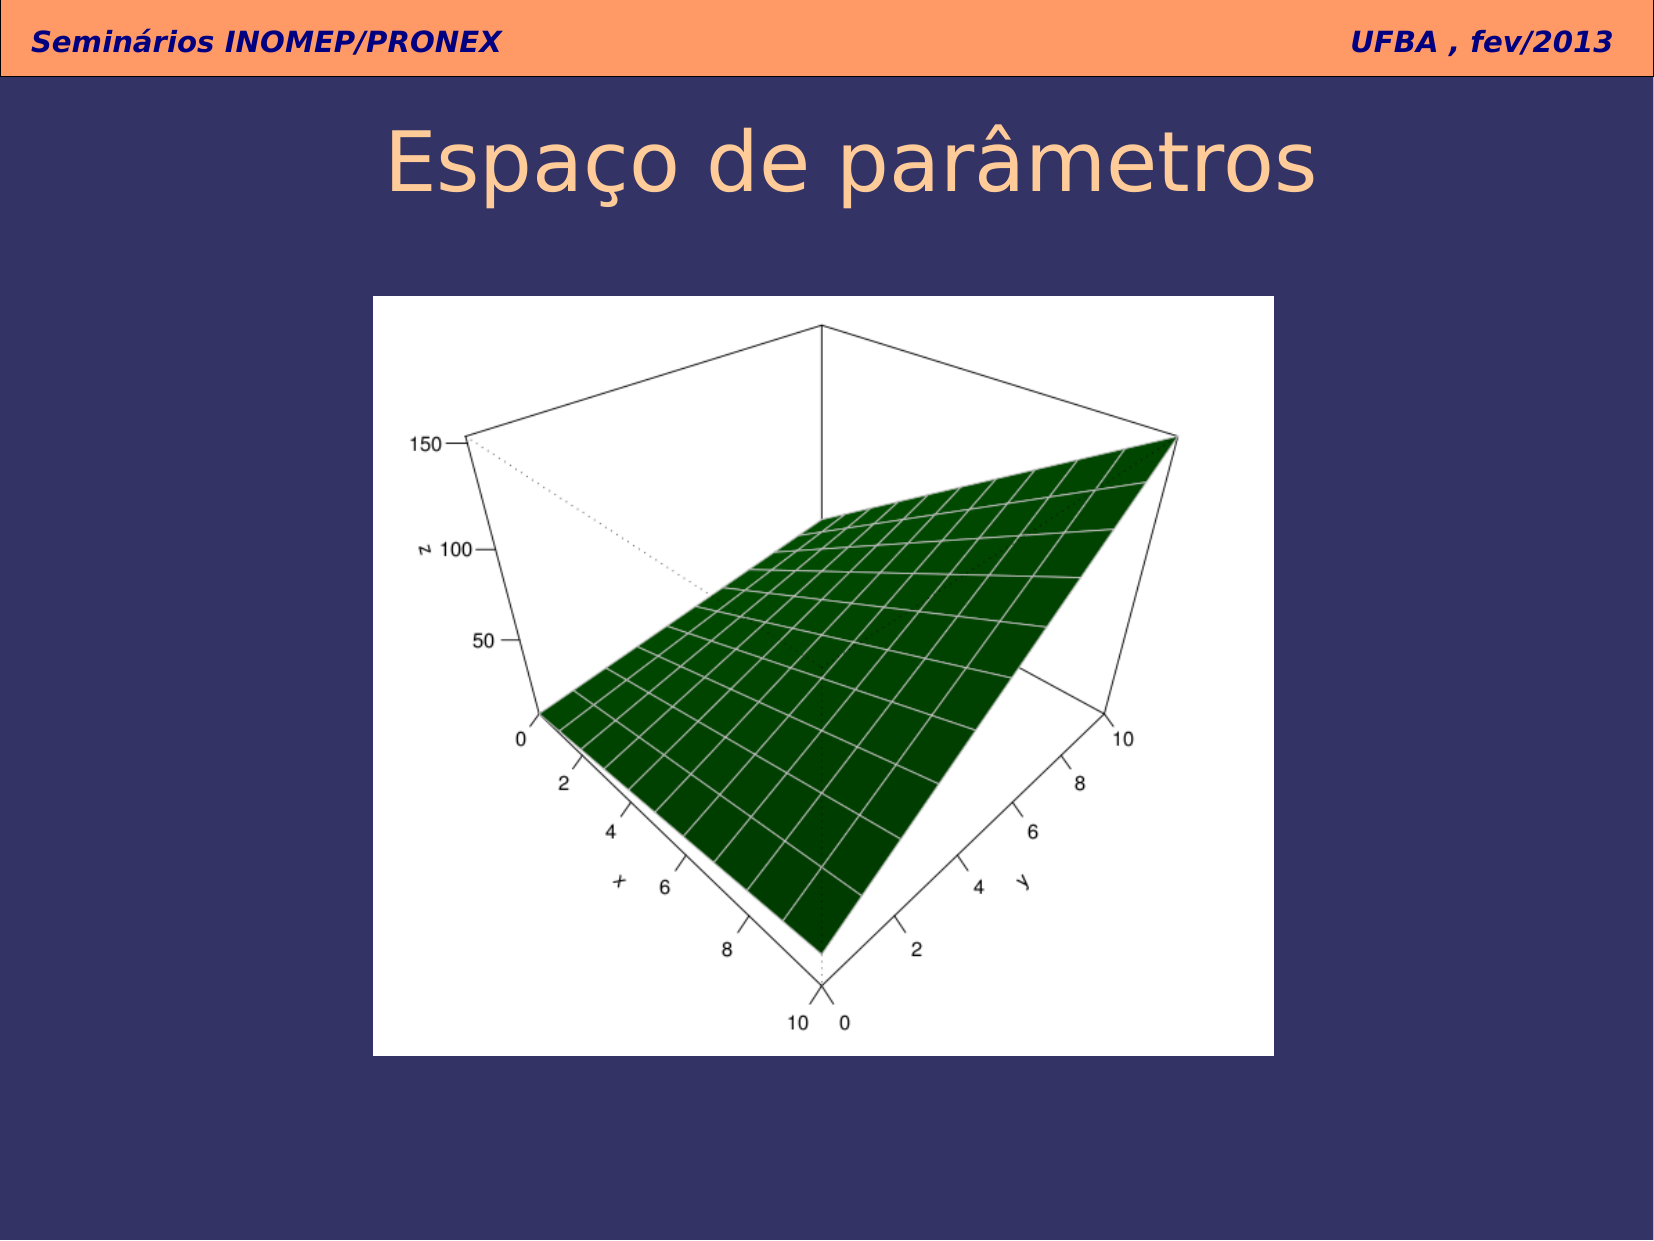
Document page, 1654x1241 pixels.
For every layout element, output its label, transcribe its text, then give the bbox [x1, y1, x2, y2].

title Espaço de parâmetros [68, 88, 1634, 236]
picture [373, 296, 1274, 1056]
